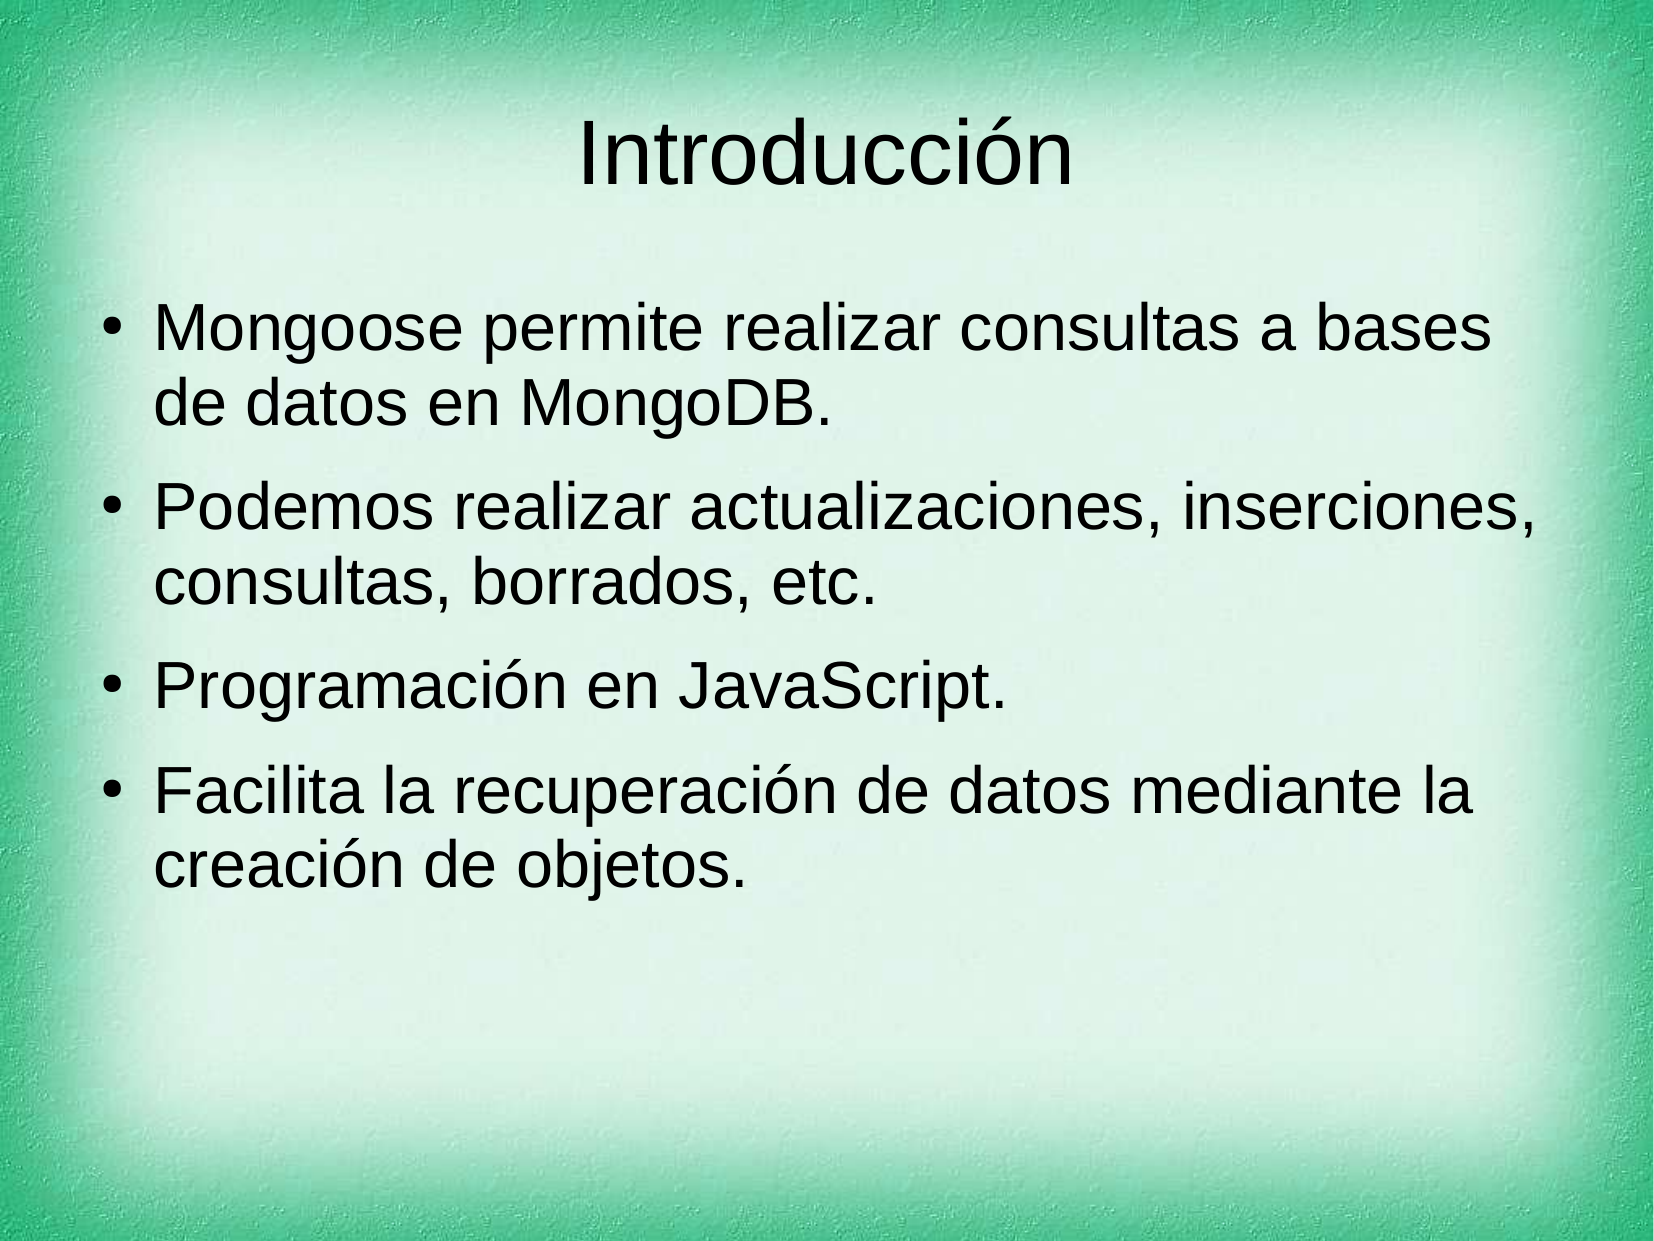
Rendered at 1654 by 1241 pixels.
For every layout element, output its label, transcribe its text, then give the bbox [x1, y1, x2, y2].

picture [0, 0, 1654, 1241]
title Introducción [82, 49, 1571, 257]
list Mongoose permite realizar consultas a bases de datos en MongoDB. Podemos realizar actualizaciones, inserciones, consultas, borrados, etc. Programación en JavaScript. Facilita la recuperación de datos mediante la creación de objetos. [82, 290, 1571, 1010]
